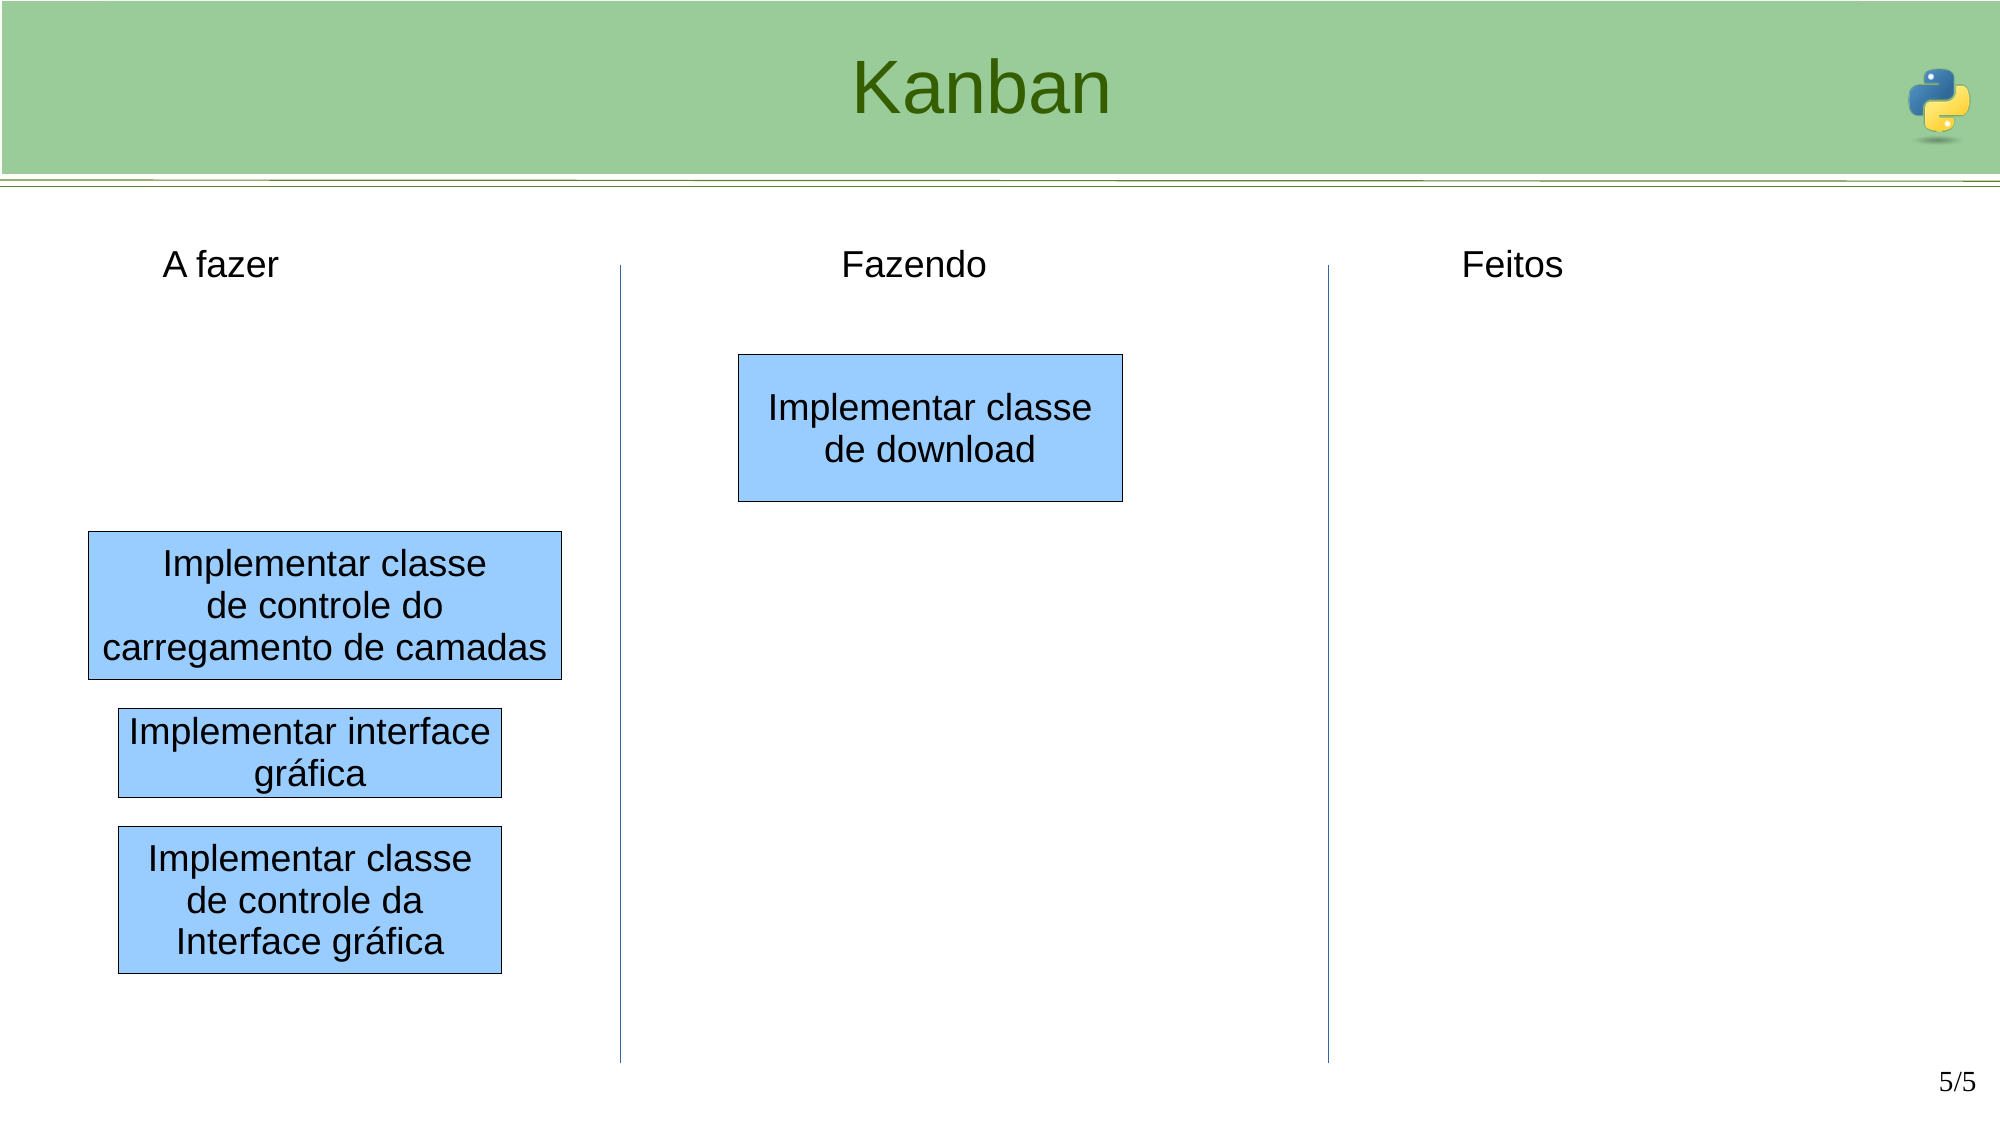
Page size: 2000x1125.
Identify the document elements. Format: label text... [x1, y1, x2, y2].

text_box Implementar classe de controle da Interface gráfica [118, 826, 502, 974]
title Kanban [105, 0, 1861, 174]
text_box Implementar classe de download [738, 354, 1123, 502]
text_box Feitos [1446, 236, 1713, 296]
text_box Fazendo [826, 236, 1093, 296]
text_box A fazer [147, 236, 414, 296]
picture [1901, 59, 1979, 148]
text_box Implementar classe de controle do carregamento de camadas [88, 531, 562, 680]
text_box Implementar interface gráfica [118, 708, 502, 798]
